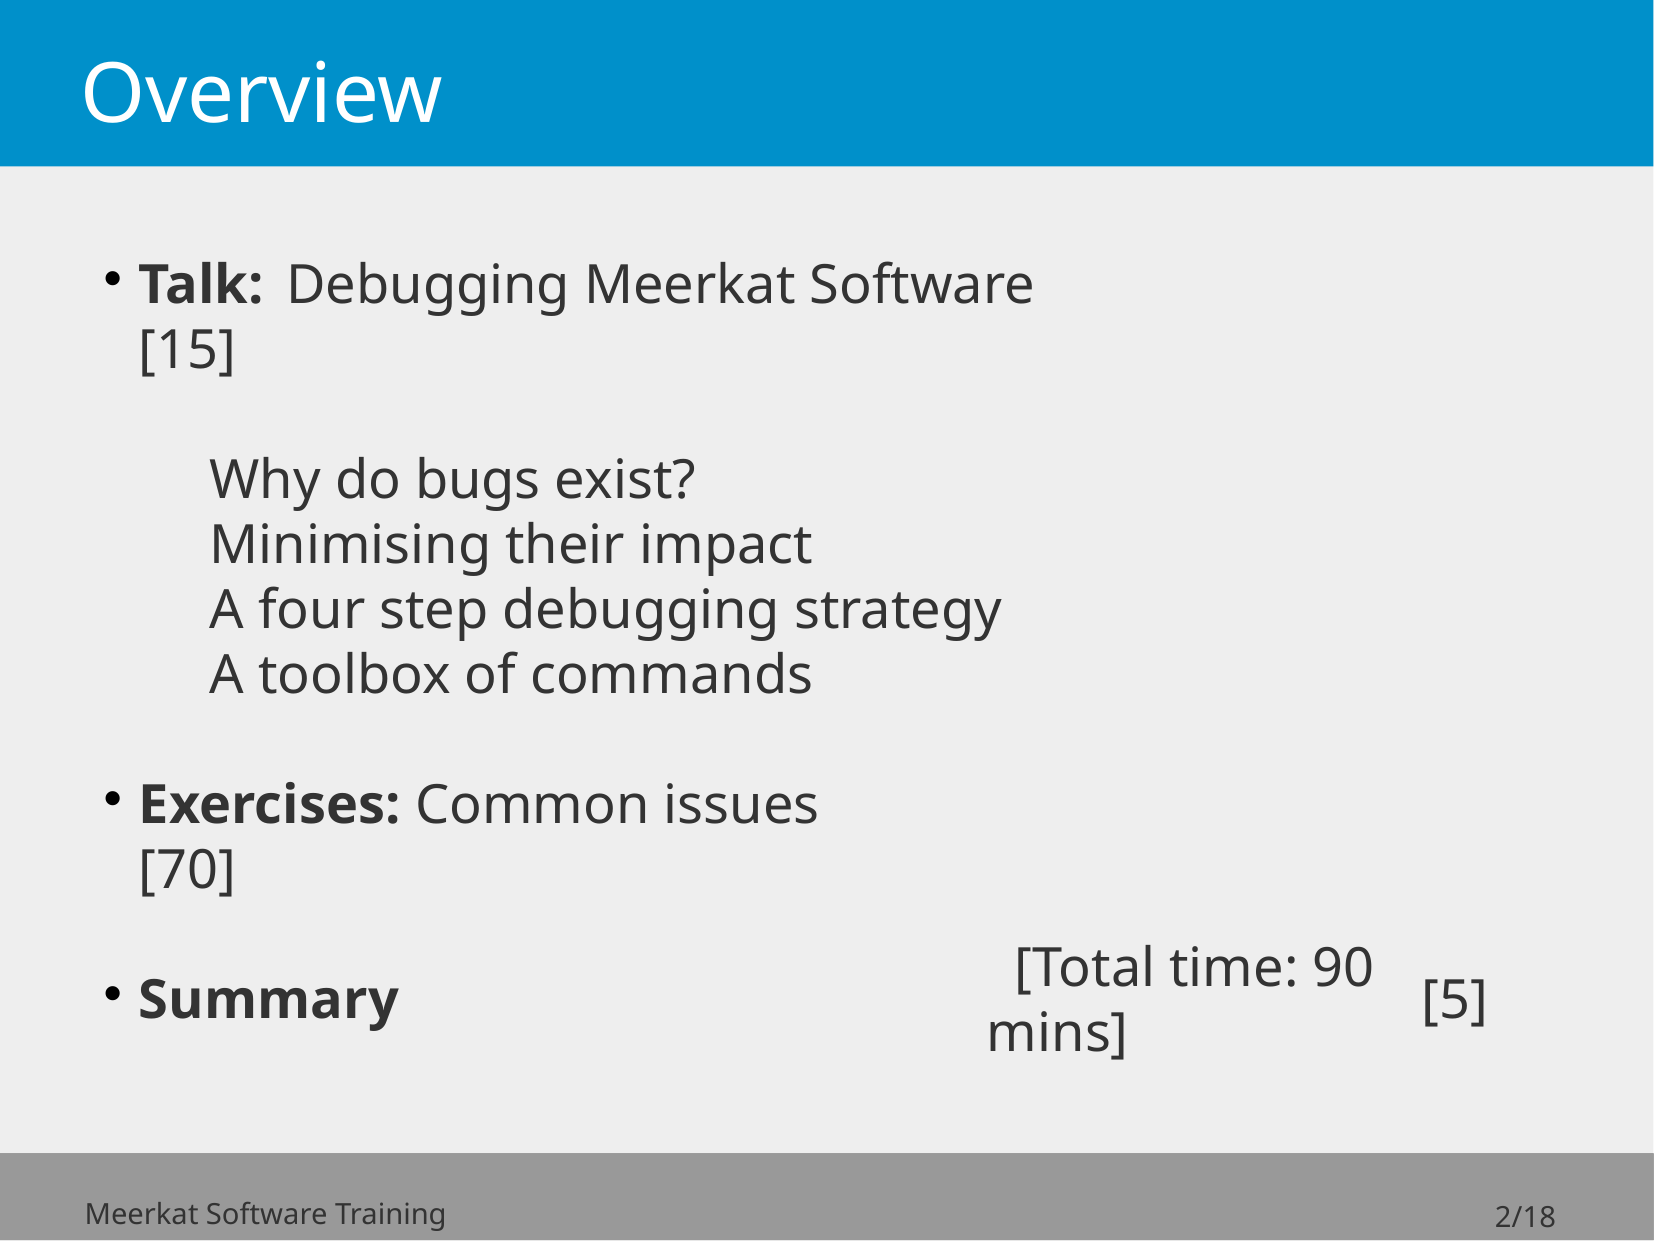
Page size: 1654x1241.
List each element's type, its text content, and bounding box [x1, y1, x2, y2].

text_box [Total time: 90 mins] [972, 924, 1519, 1026]
text_box Talk: Debugging Meerkat Software [15] Why do bugs exist? Minimising their impact A four step debugging strategy A toolbox of commands Exercises: Common issues [70] Summary [5] [88, 242, 1550, 897]
text_box Overview [65, 31, 889, 130]
